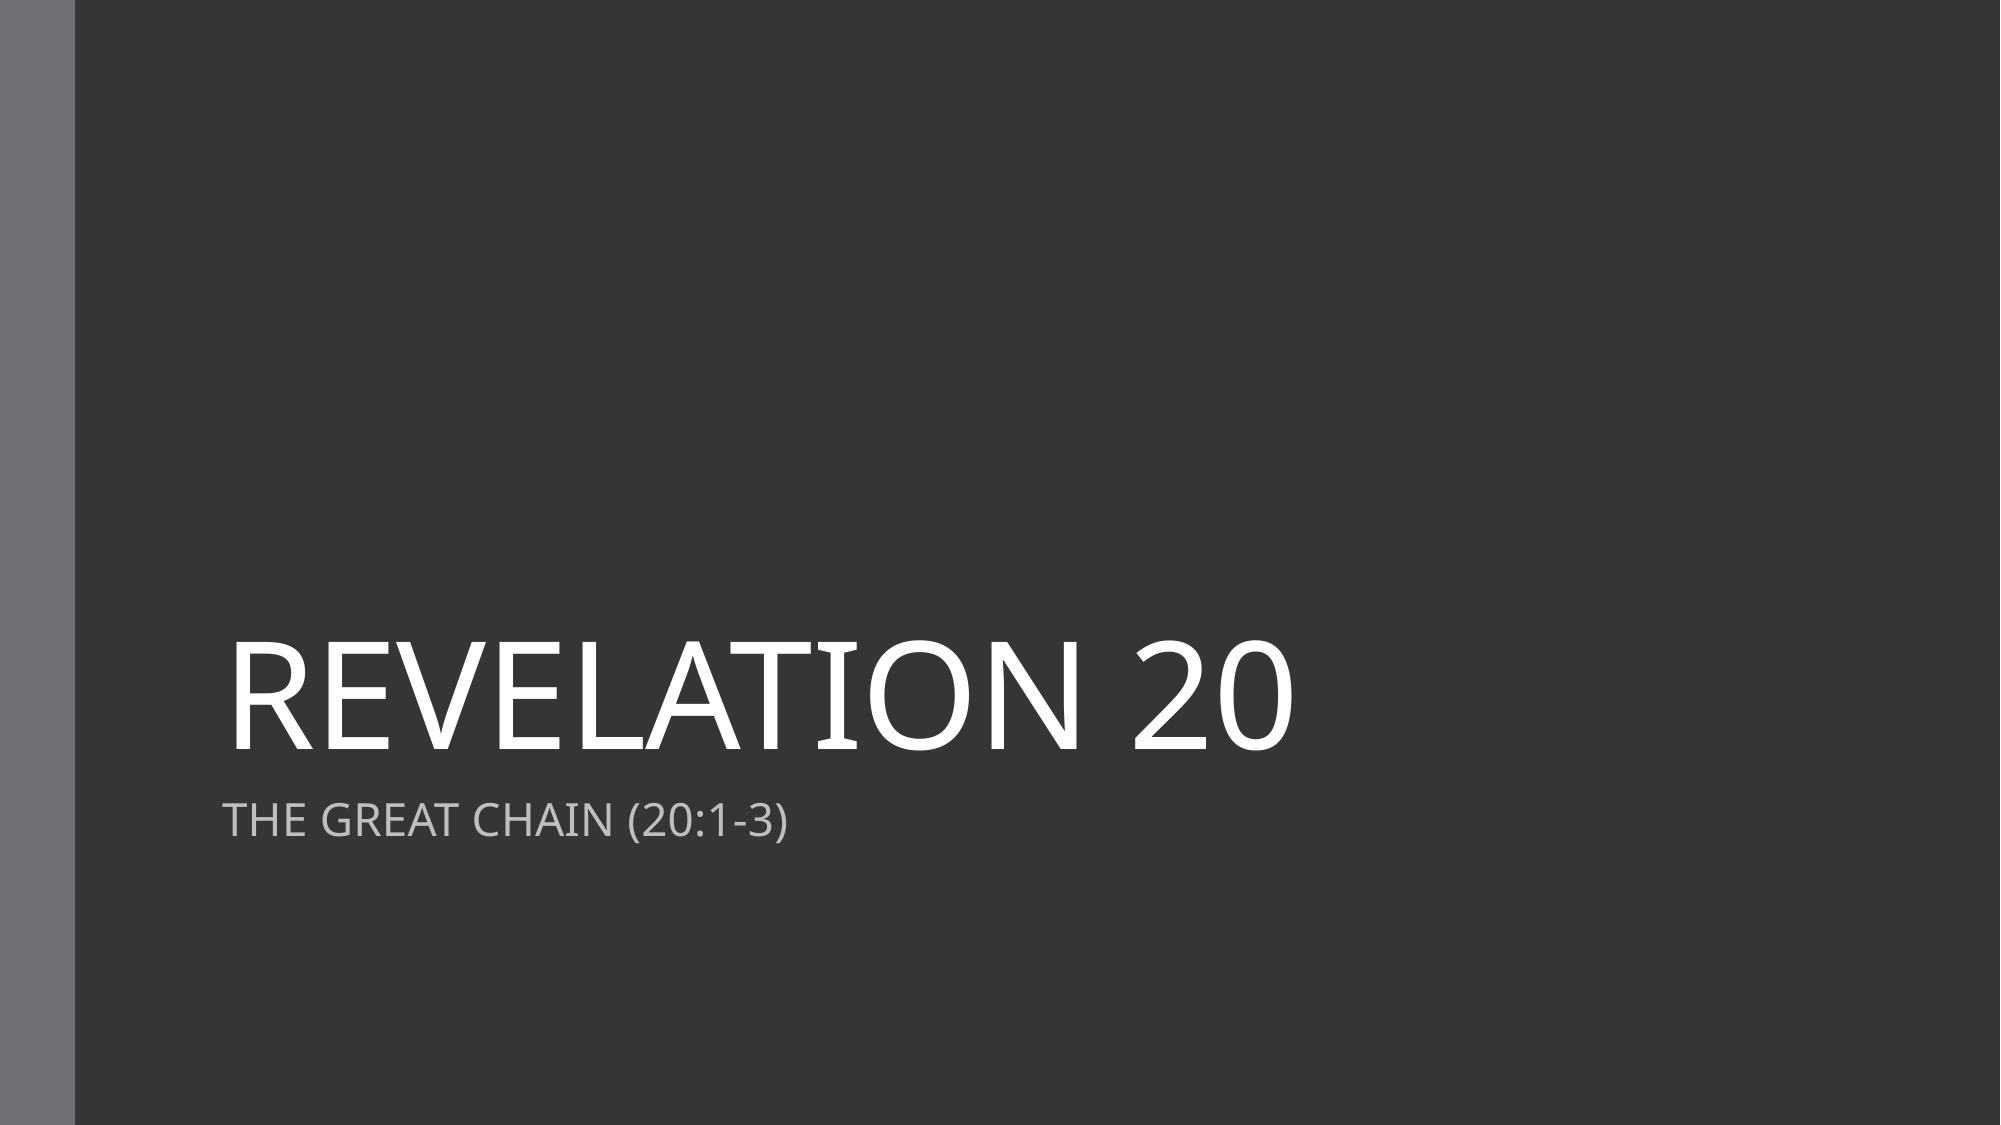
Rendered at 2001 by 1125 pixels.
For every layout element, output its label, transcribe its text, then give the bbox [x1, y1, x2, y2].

subtitle THE GREAT CHAIN (20:1-3) [206, 787, 1752, 1066]
title REVELATION 20 [206, 124, 1752, 787]
